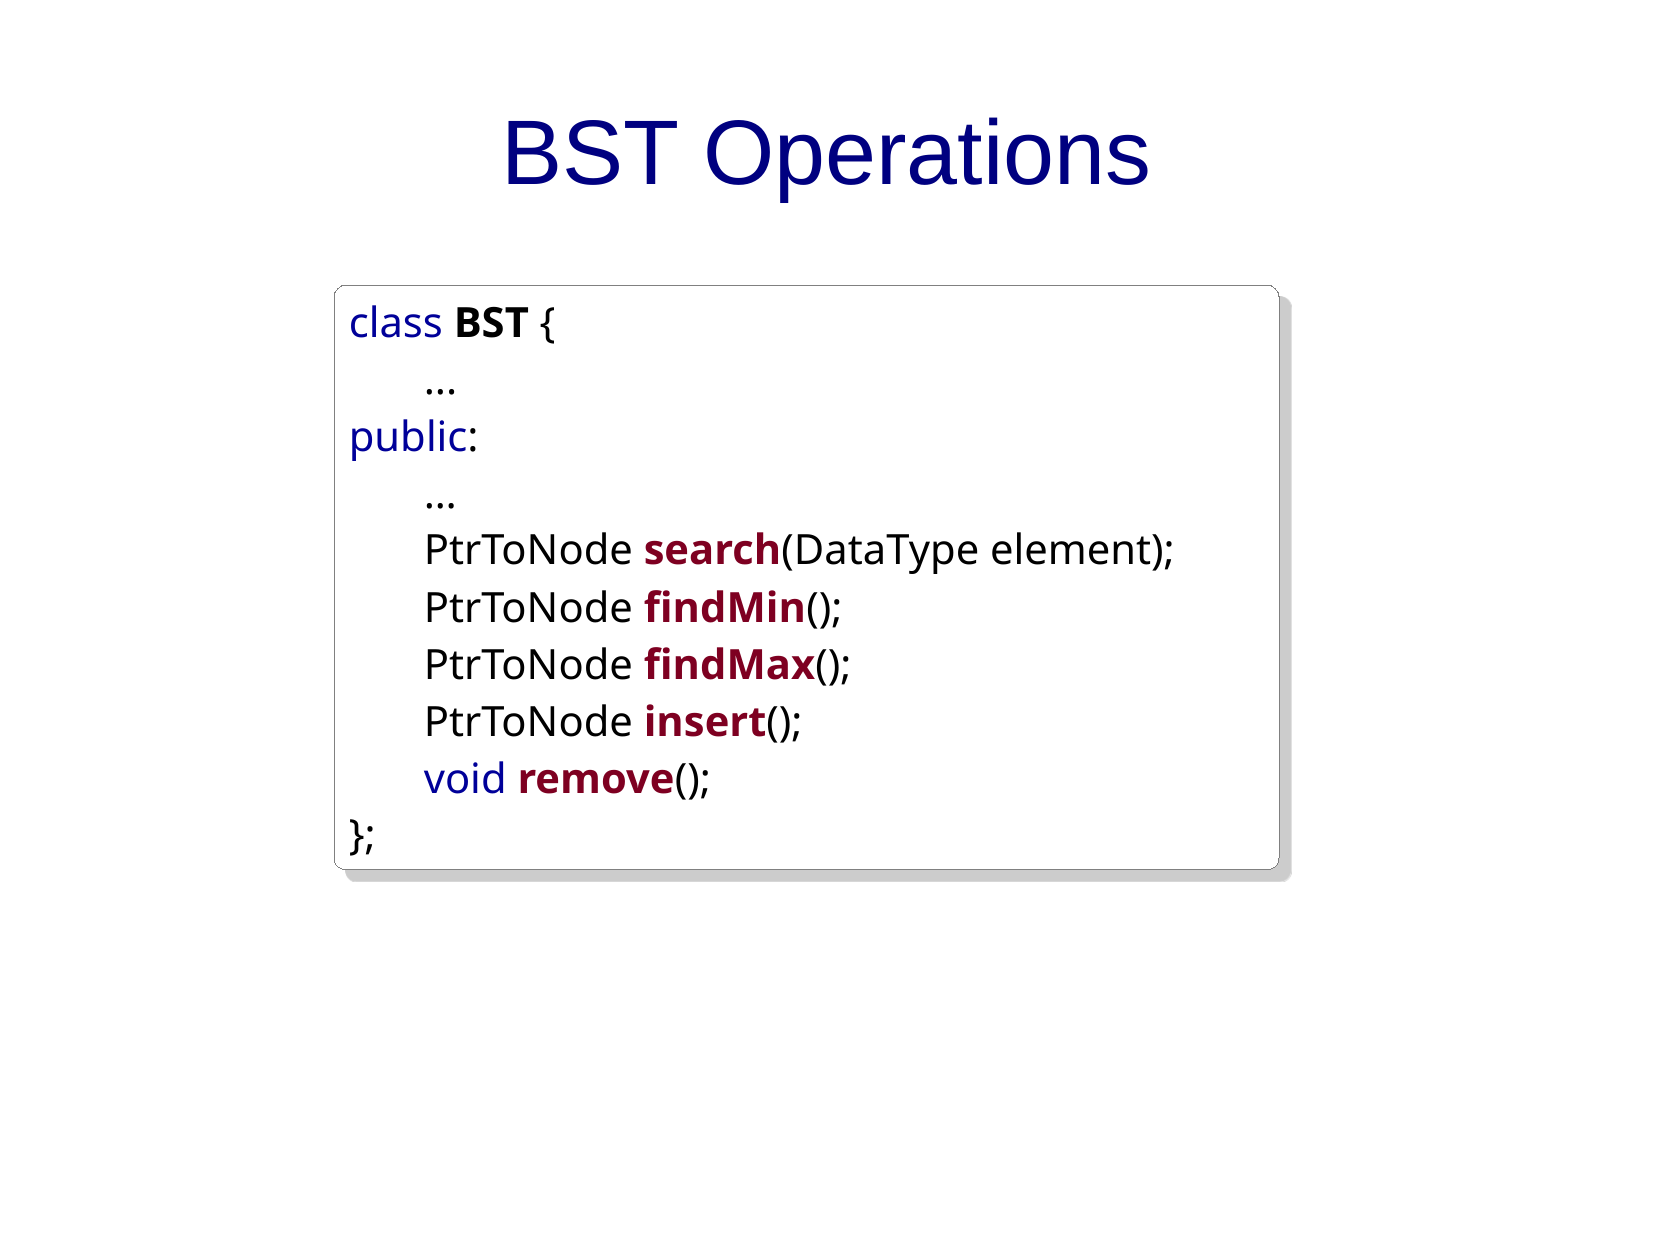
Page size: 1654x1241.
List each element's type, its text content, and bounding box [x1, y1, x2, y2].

text_box class BST { ... public: … PtrToNode search(DataType element); PtrToNode findMin(); PtrToNode findMax(); PtrToNode insert(); void remove(); }; [334, 285, 1280, 803]
title BST Operations [82, 49, 1571, 257]
